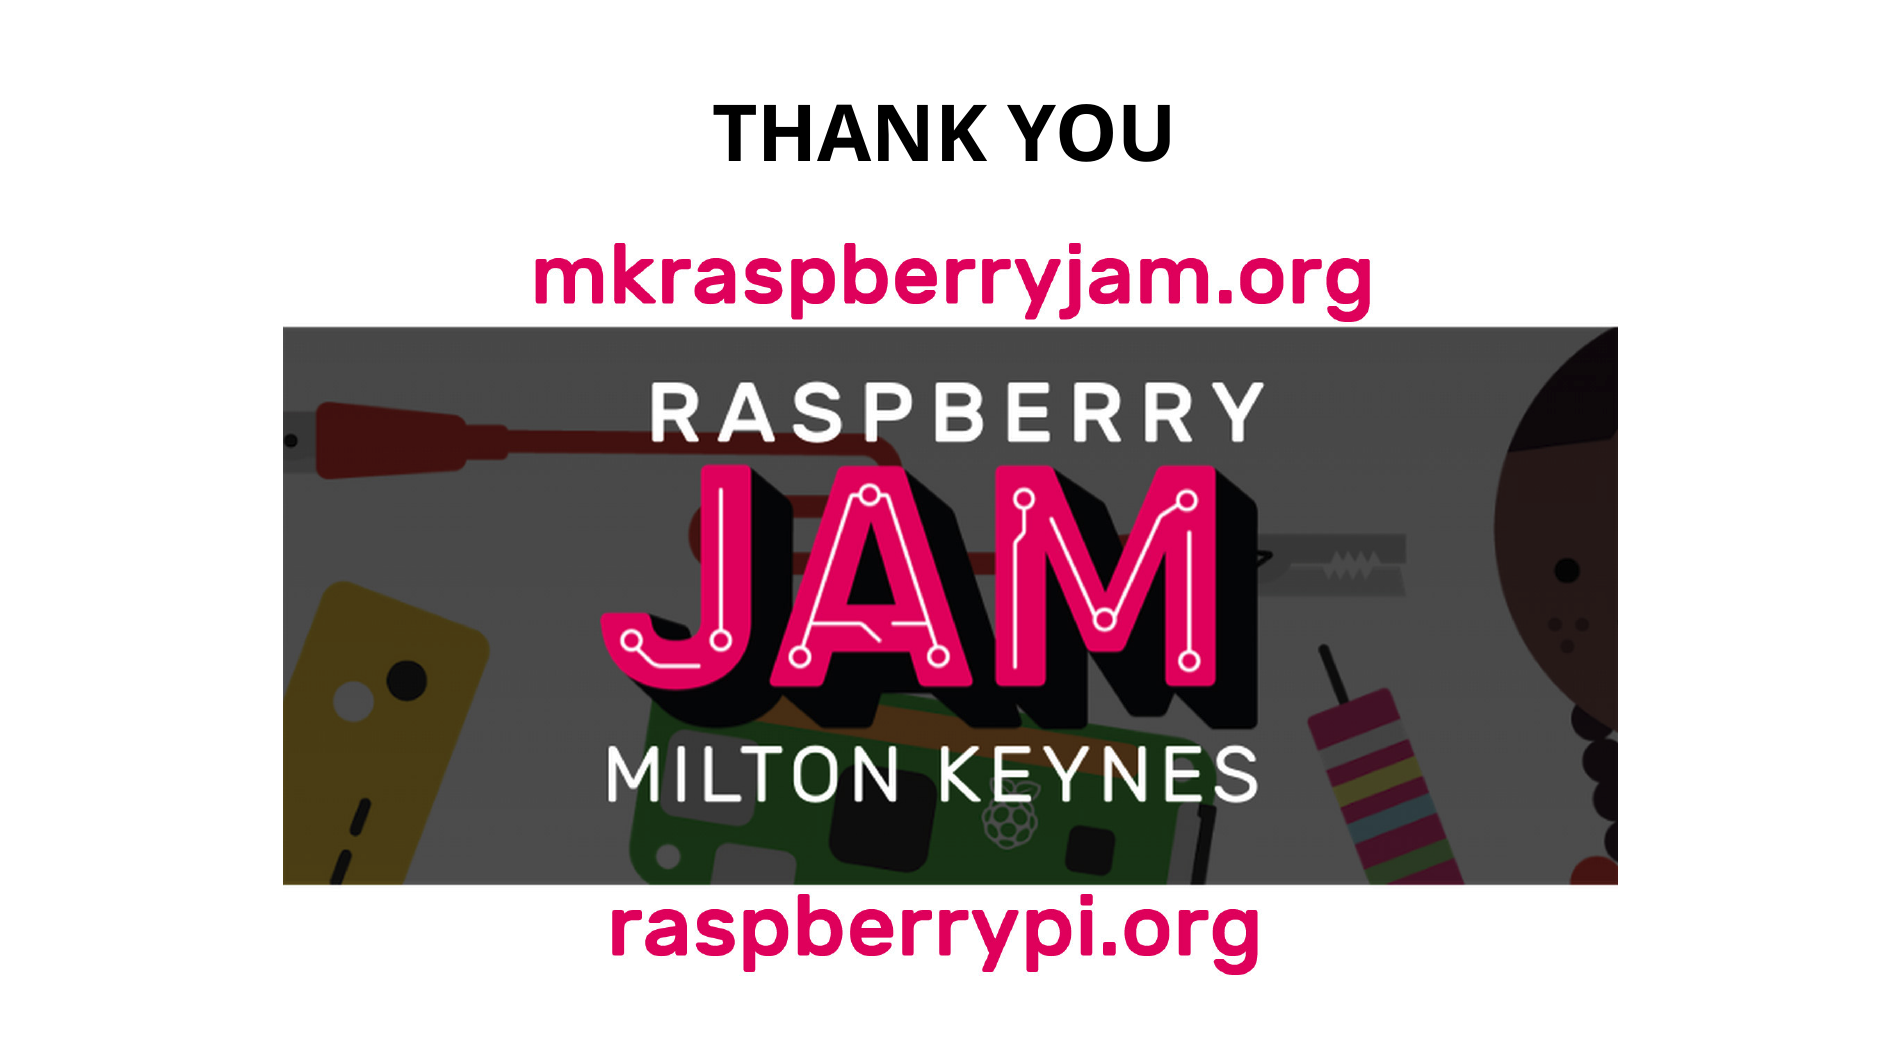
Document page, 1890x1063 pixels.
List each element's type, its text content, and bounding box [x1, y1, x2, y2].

title THANK YOU [94, 42, 1796, 220]
picture [259, 230, 1642, 981]
